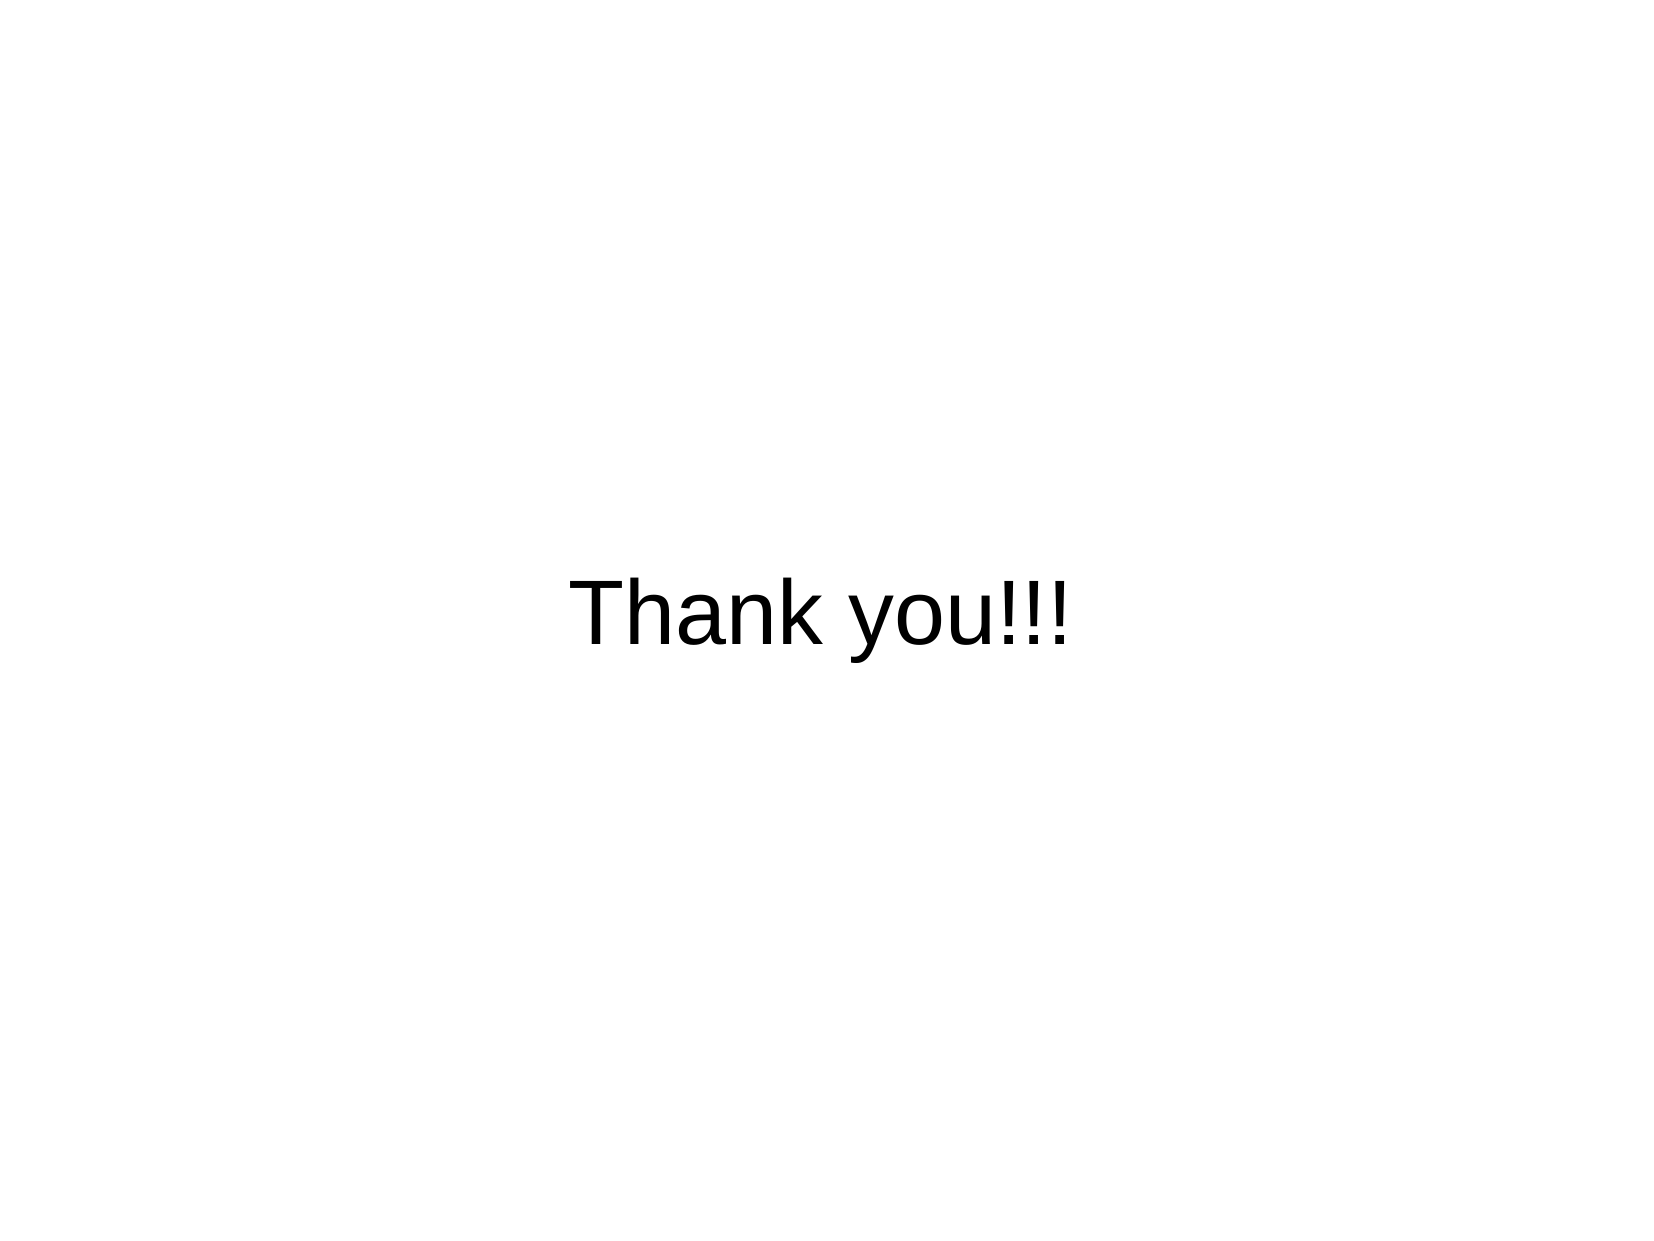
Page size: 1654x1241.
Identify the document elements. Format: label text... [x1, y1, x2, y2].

title Thank you!!! [76, 516, 1565, 709]
